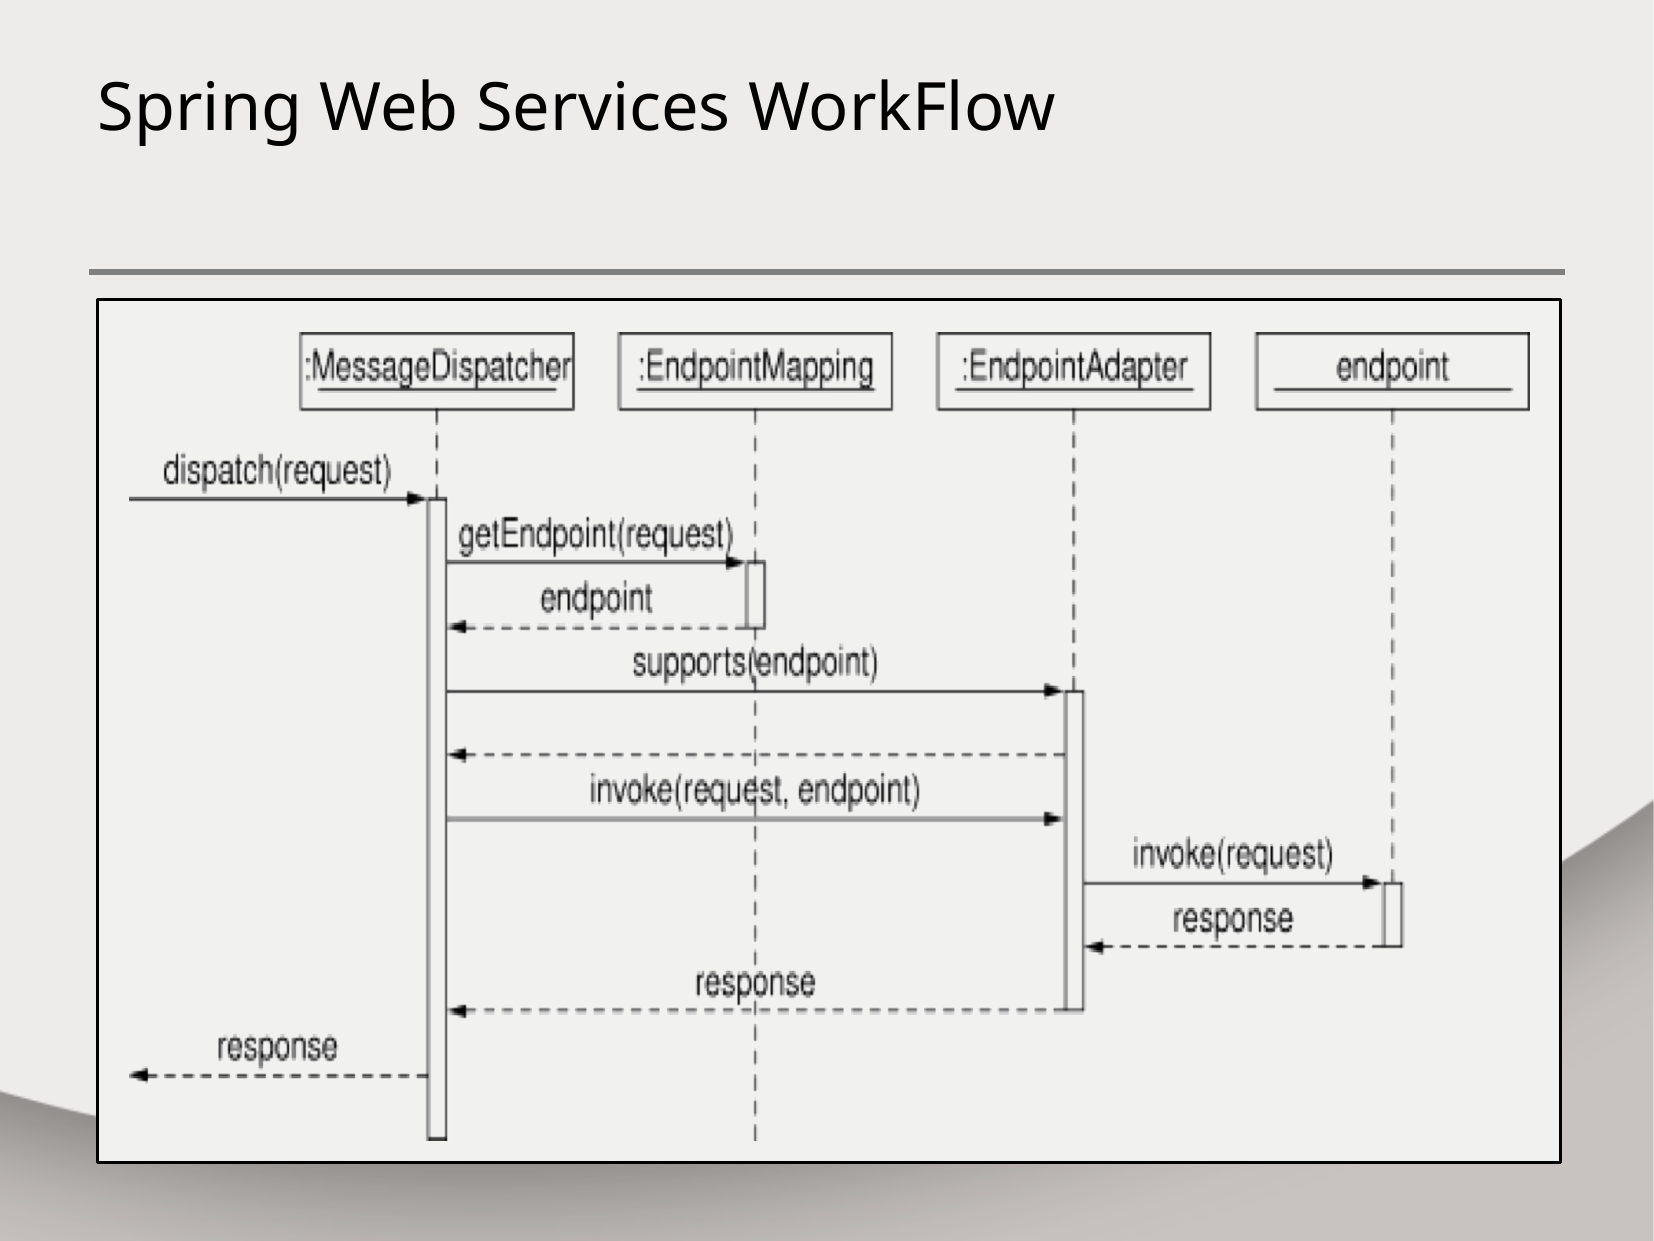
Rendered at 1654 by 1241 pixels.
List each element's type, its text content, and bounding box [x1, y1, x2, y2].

title Spring Web Services WorkFlow [97, 75, 1561, 226]
picture [0, 0, 1654, 1241]
